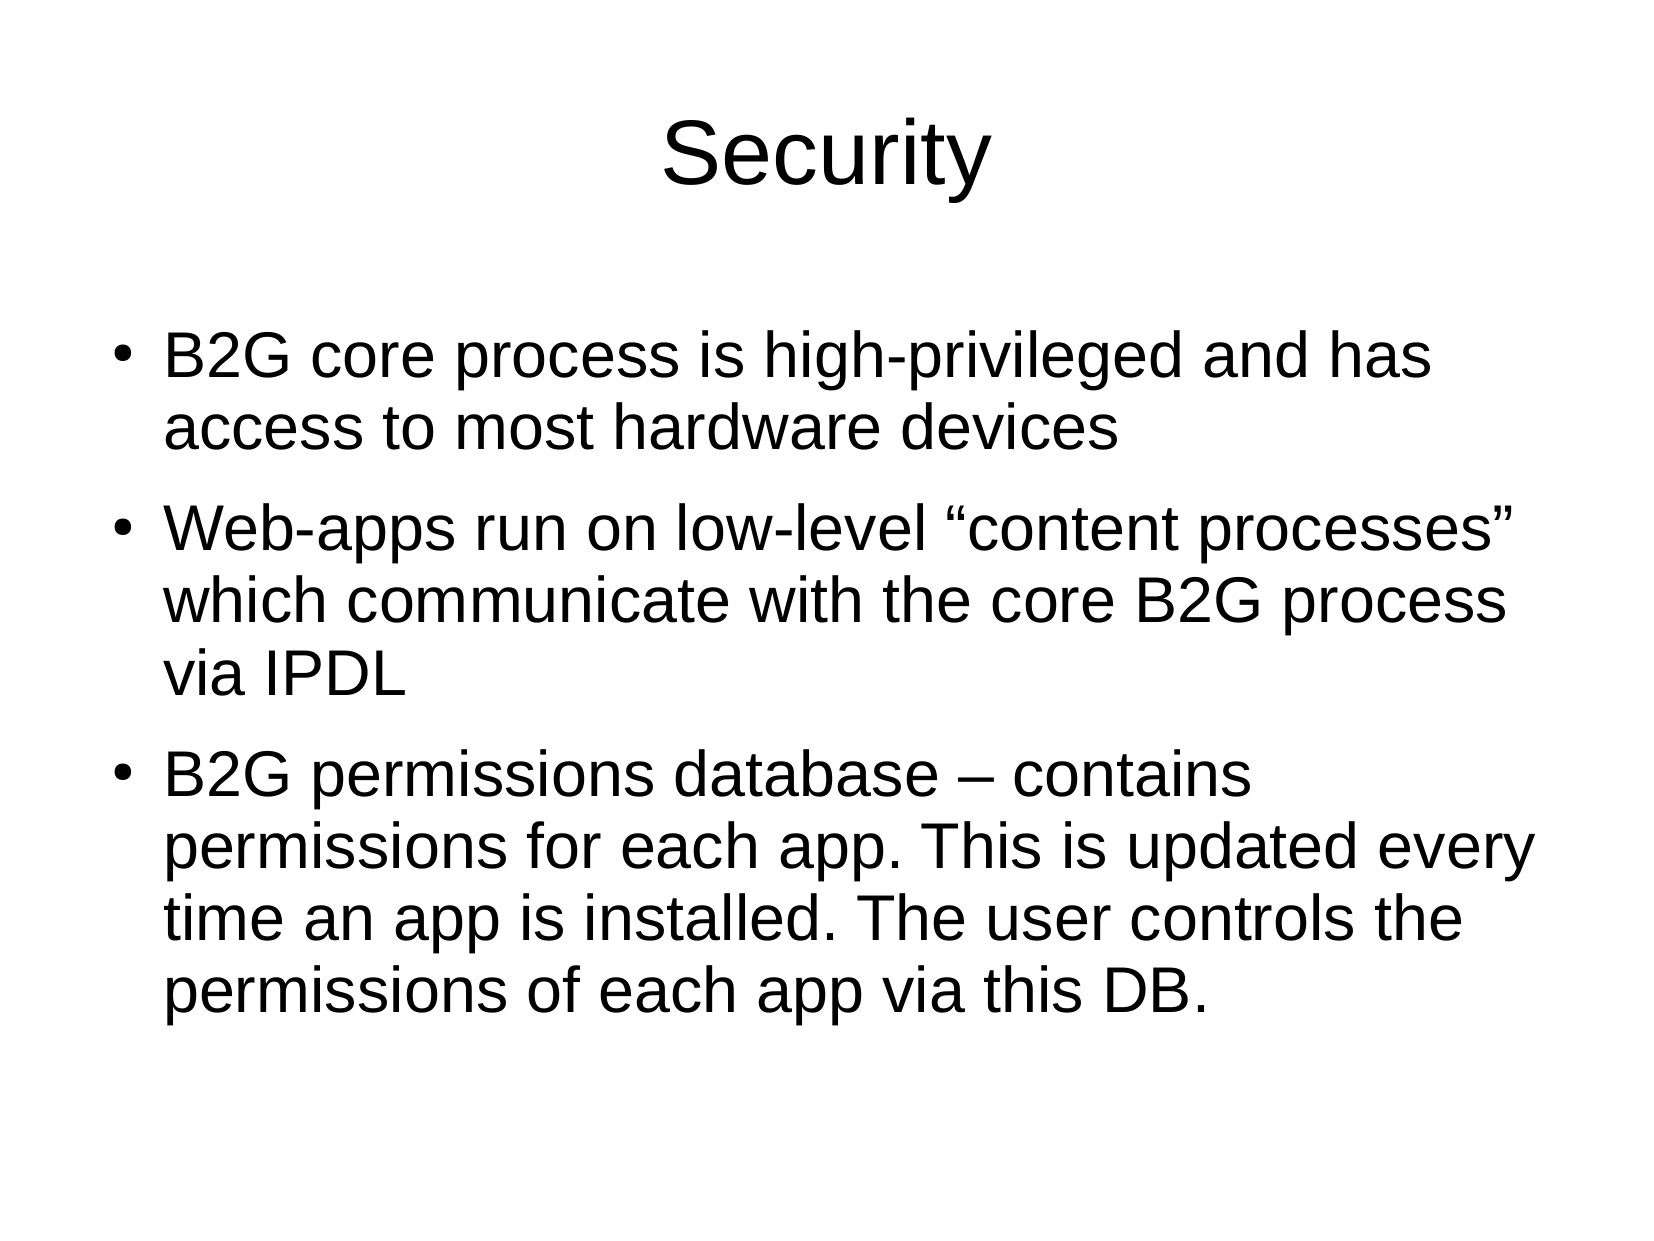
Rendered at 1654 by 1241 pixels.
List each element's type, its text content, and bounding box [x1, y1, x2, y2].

list B2G core process is high-privileged and has access to most hardware devices Web-apps run on low-level “content processes” which communicate with the core B2G process via IPDL B2G permissions database – contains permissions for each app. This is updated every time an app is installed. The user controls the permissions of each app via this DB. [94, 318, 1550, 1039]
title Security [82, 49, 1571, 257]
